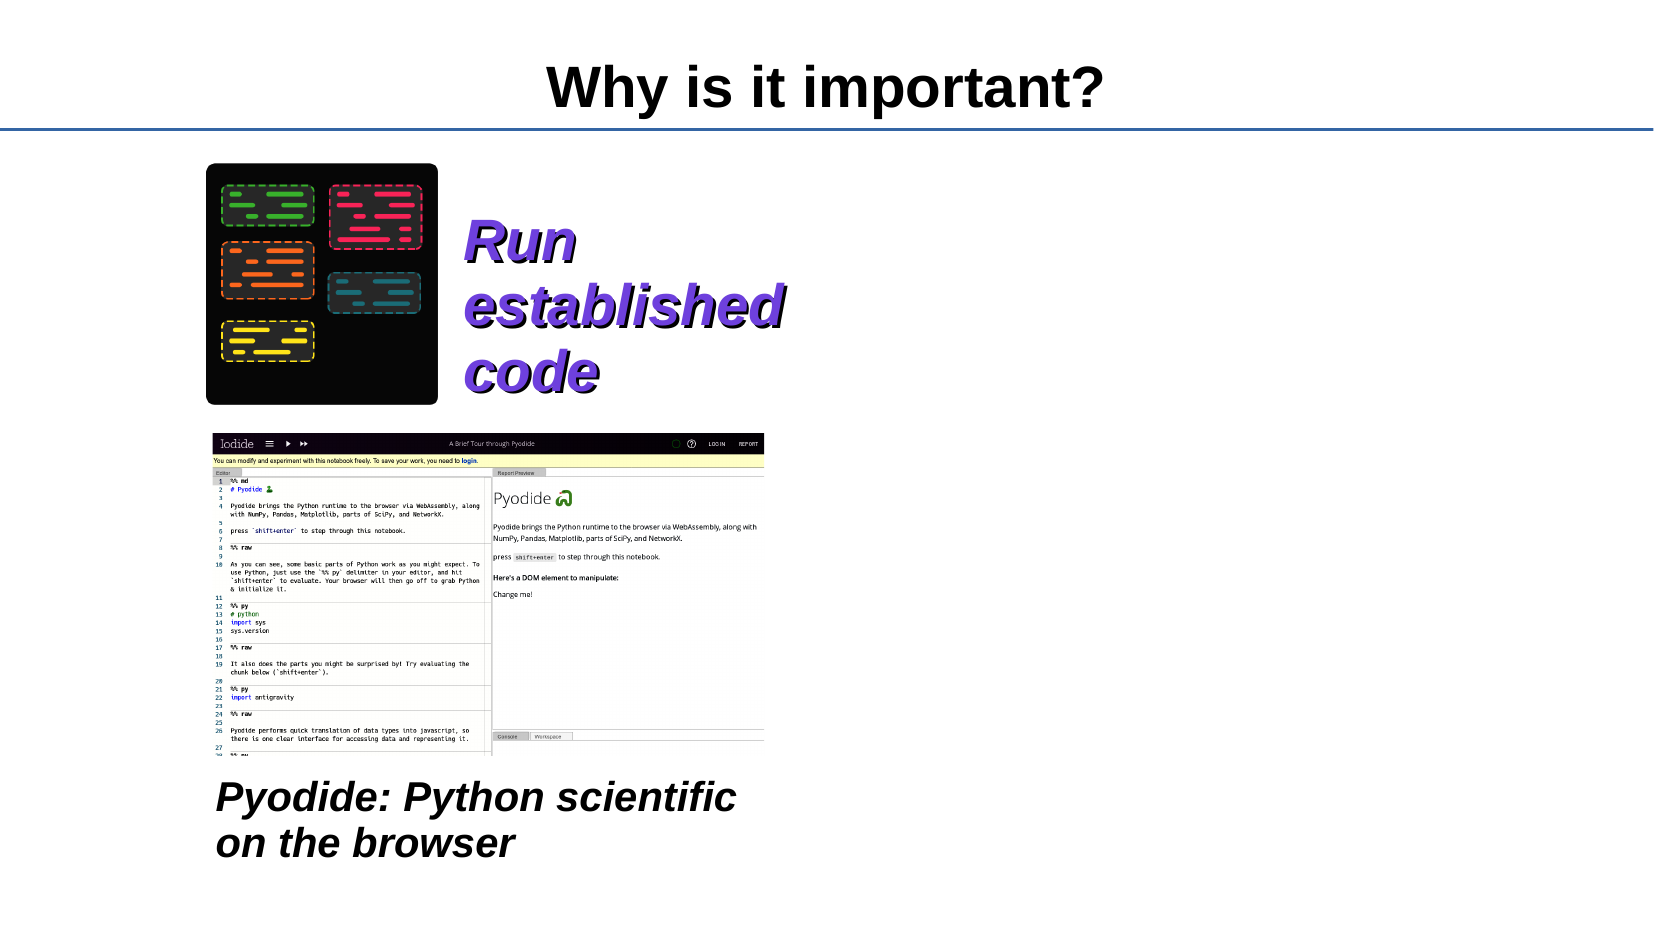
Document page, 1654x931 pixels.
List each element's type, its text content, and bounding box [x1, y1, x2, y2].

text_box Why is it important? [466, 47, 1188, 128]
picture [212, 433, 765, 756]
text_box Run established code [448, 200, 804, 411]
text_box Pyodide: Python scientific on the browser [200, 766, 804, 875]
picture [206, 163, 438, 405]
